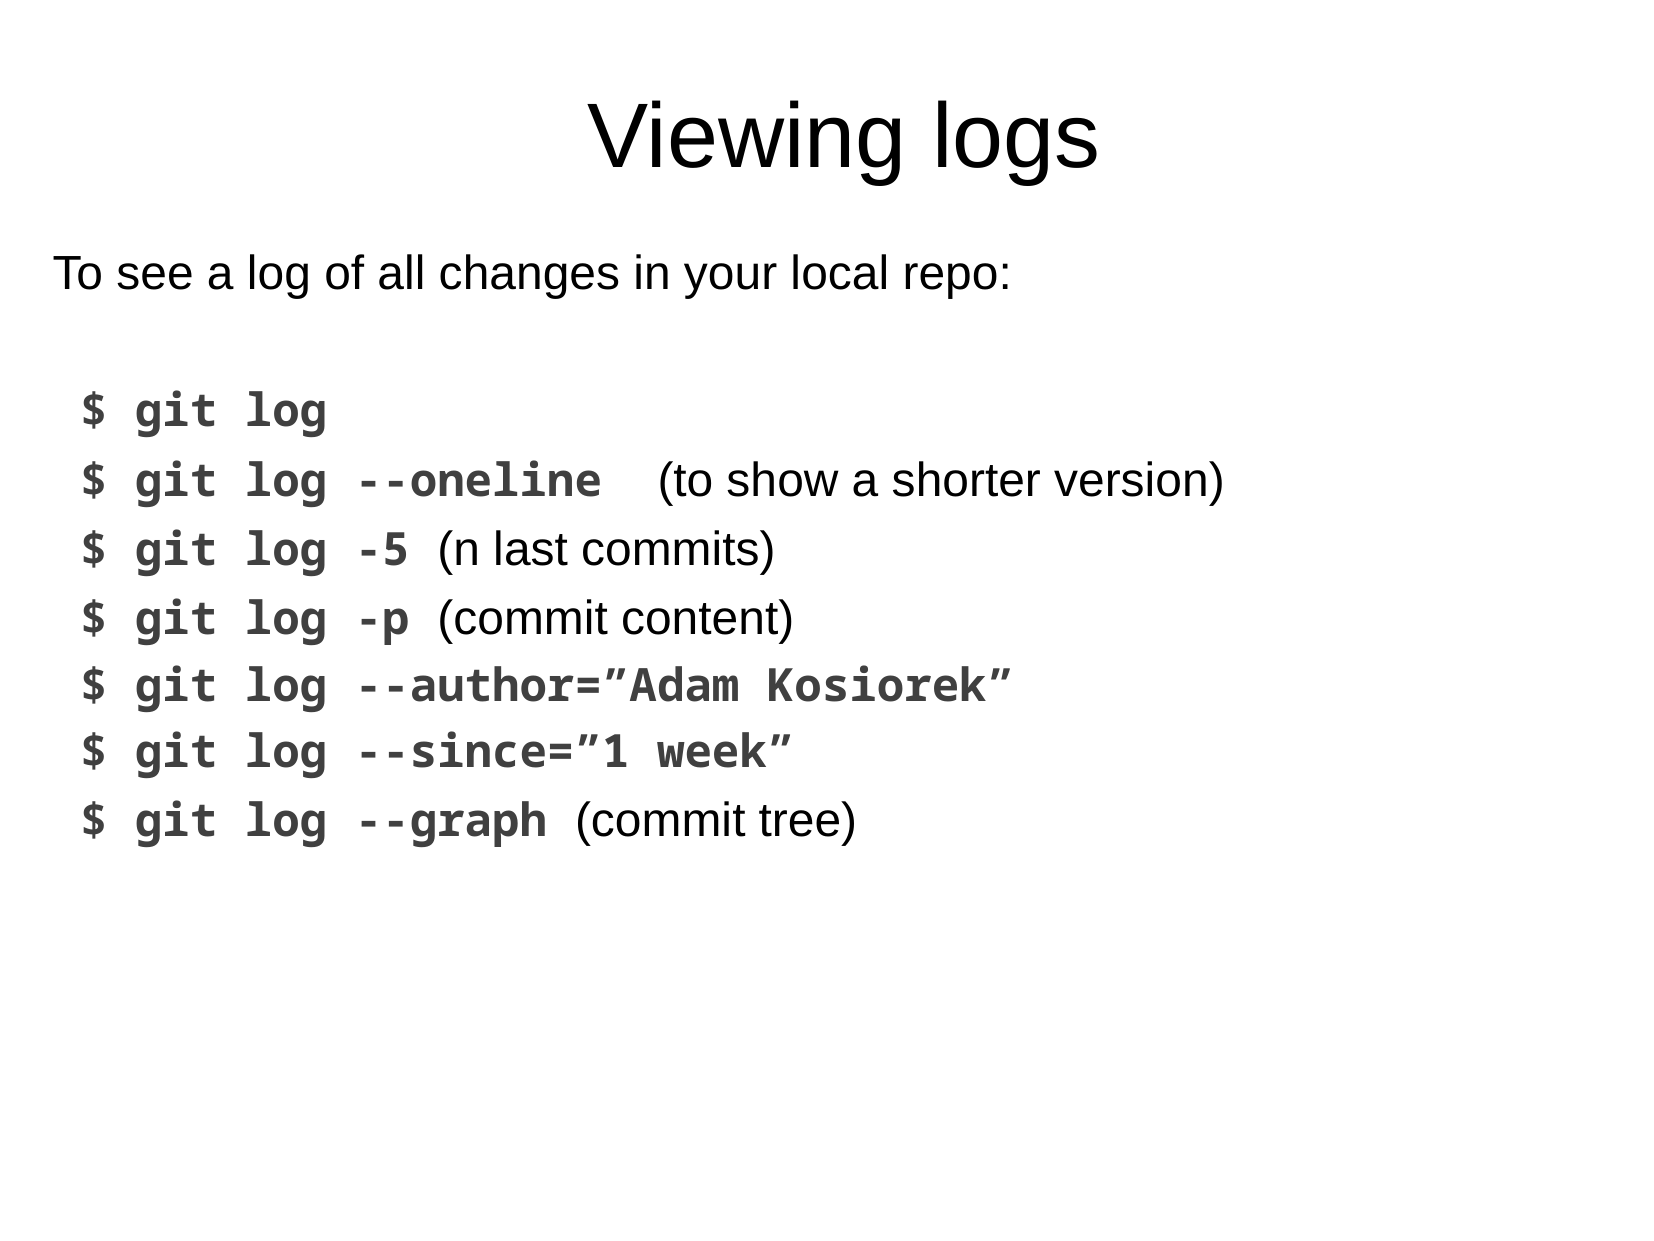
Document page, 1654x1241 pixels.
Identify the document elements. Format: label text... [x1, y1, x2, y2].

title Viewing logs [0, 27, 1654, 234]
list To see a log of all changes in your local repo: $ git log $ git log --oneline (to show a shorter version) $ git log -5 (n last commits) $ git log -p (commit content) $ git log --author=”Adam Kosiorek” $ git log --since=”1 week” $ git log --graph (commit tree) [0, 234, 1654, 1061]
